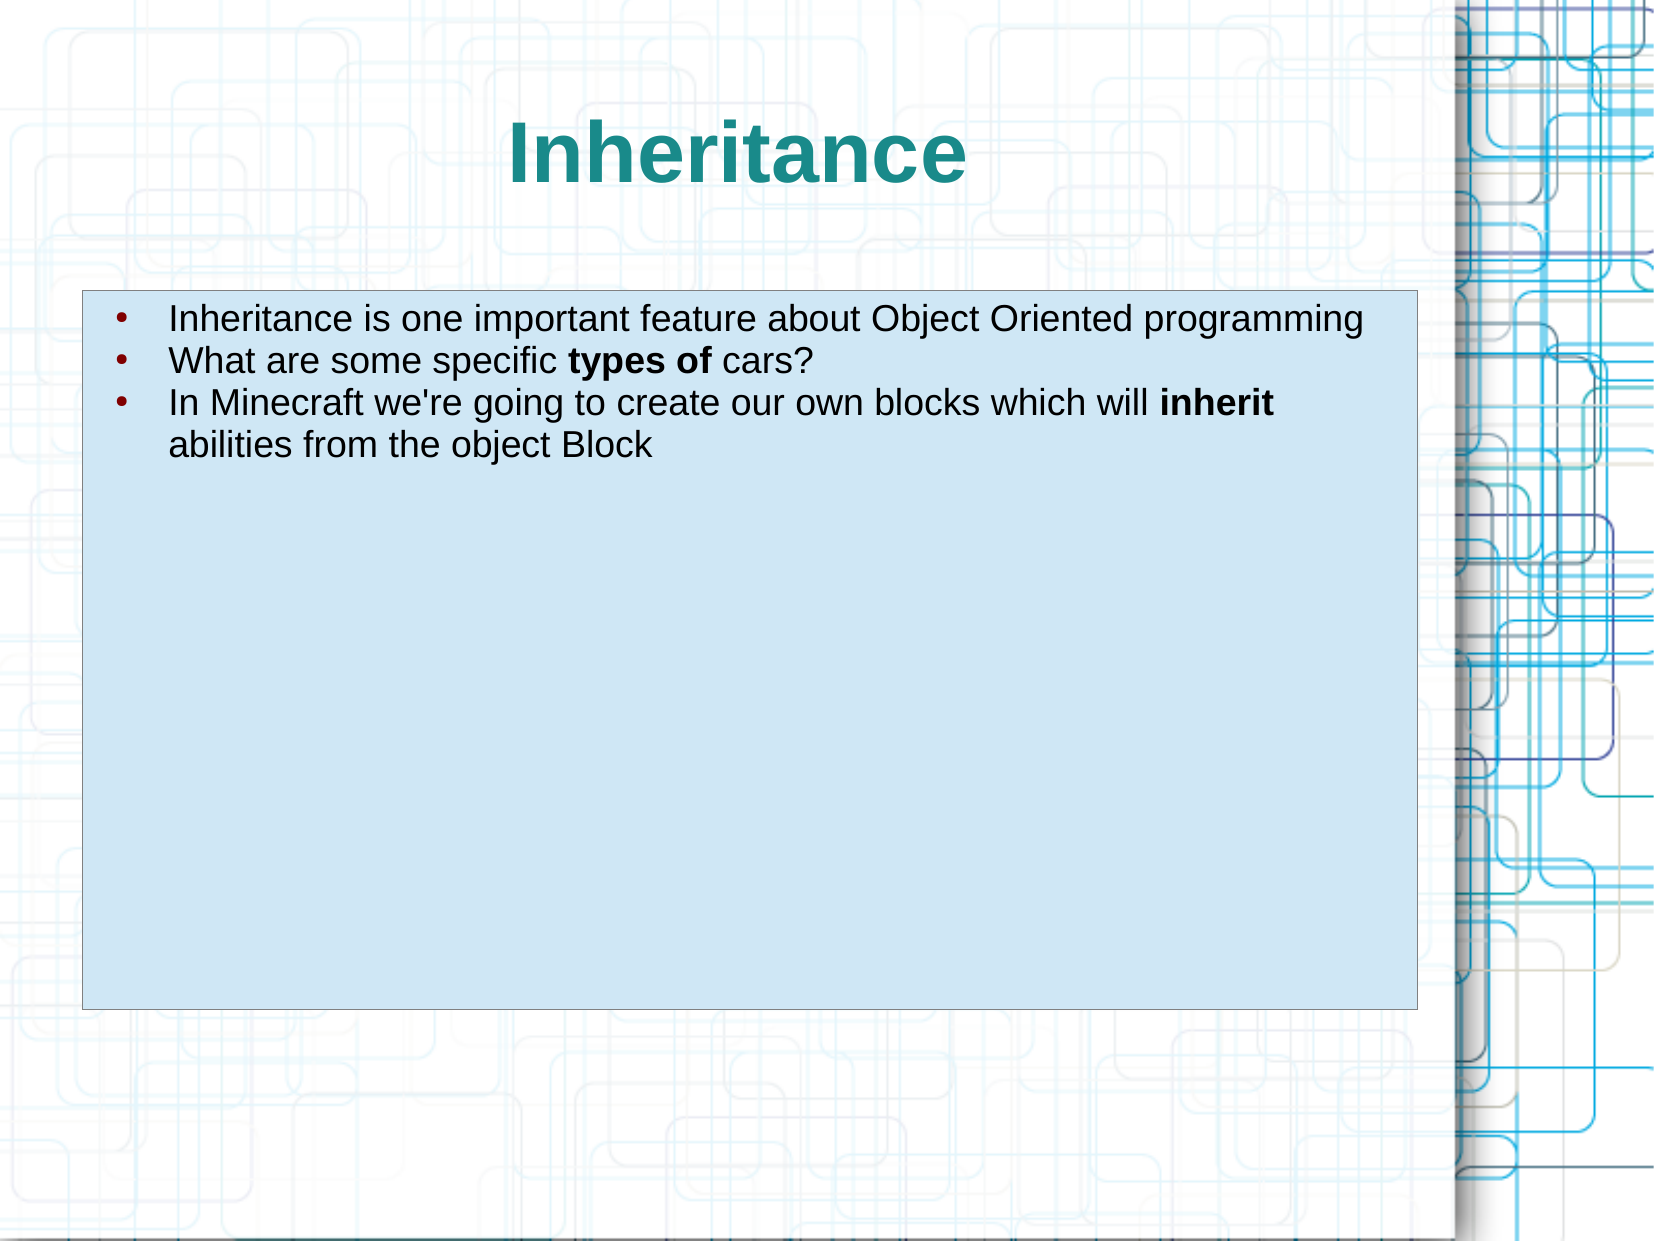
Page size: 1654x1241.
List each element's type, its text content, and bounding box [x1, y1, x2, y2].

list Inheritance is one important feature about Object Oriented programming What are some specific types of cars? In Minecraft we're going to create our own blocks which will inherit abilities from the object Block [82, 290, 1418, 1010]
title Inheritance [59, 49, 1418, 257]
picture [0, 0, 1654, 1241]
